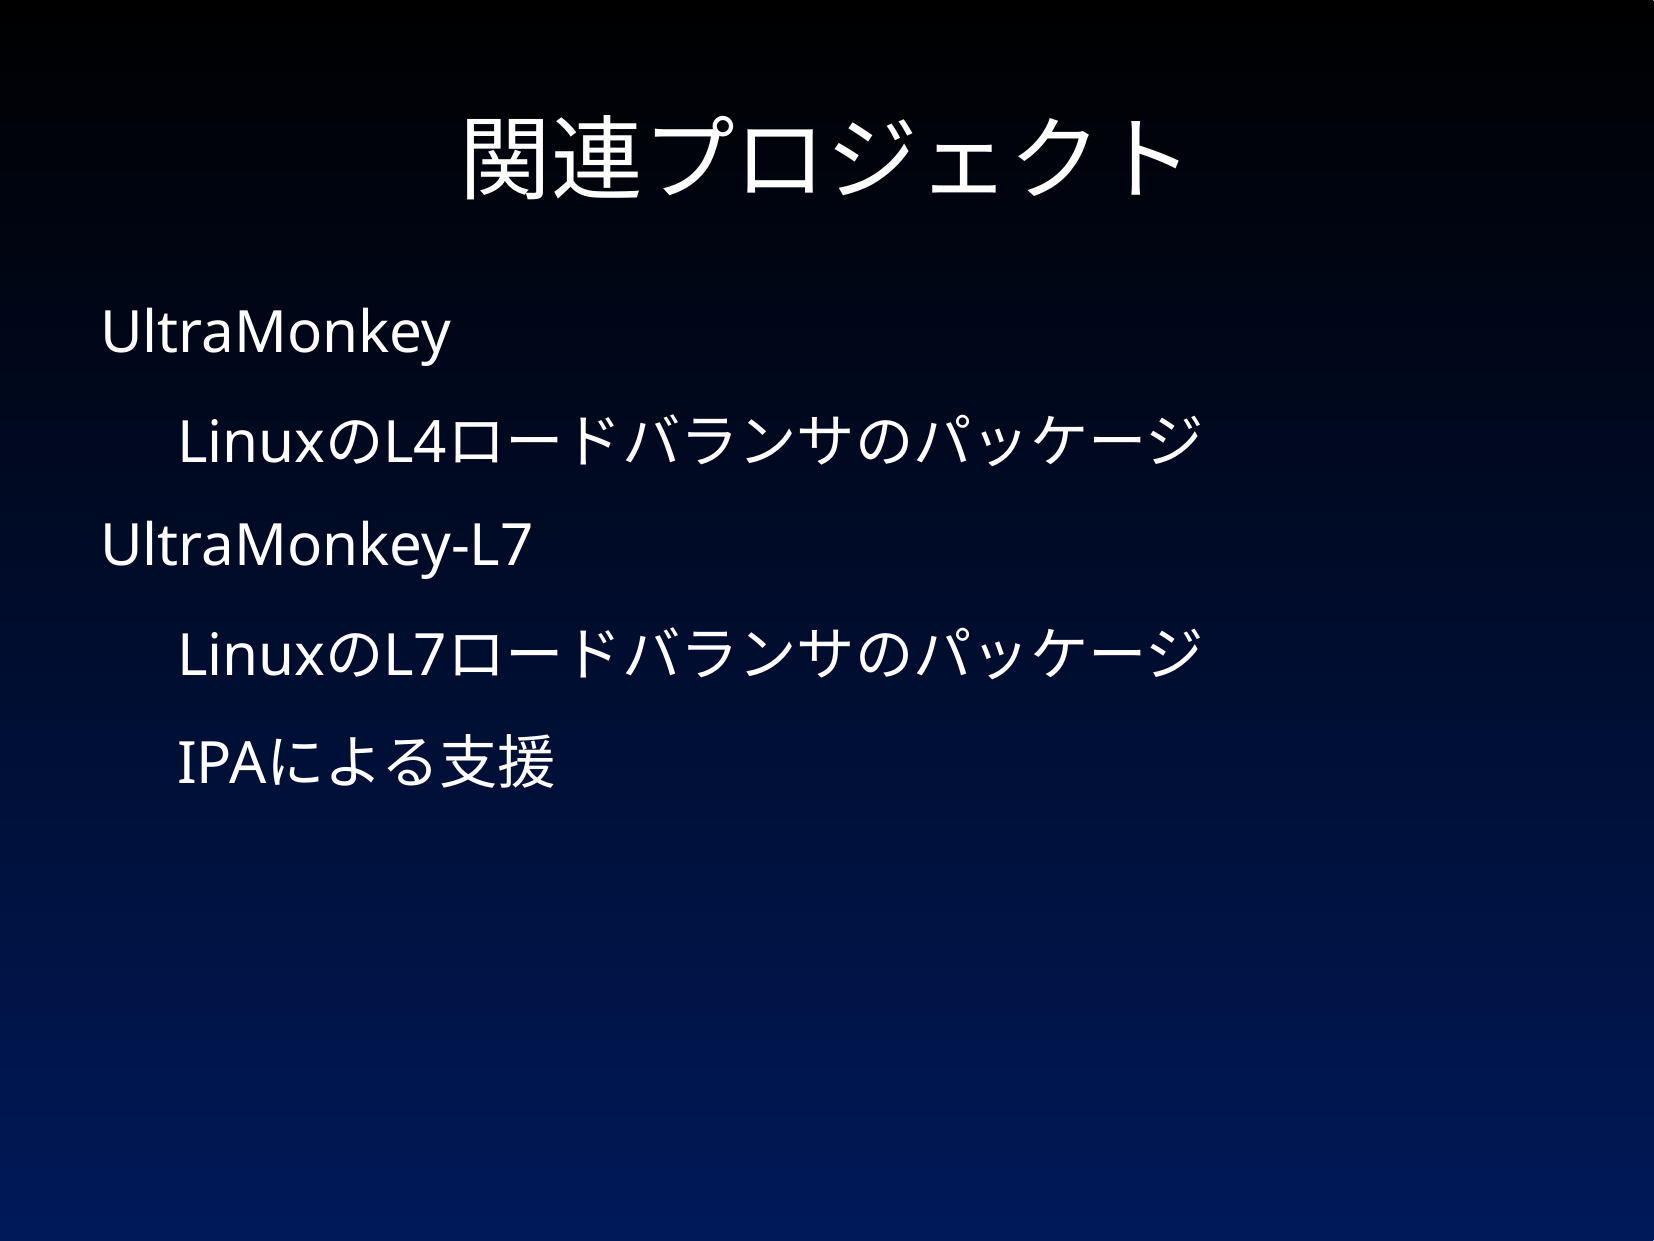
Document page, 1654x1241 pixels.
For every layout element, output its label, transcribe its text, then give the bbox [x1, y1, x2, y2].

list UltraMonkey LinuxのL4ロードバランサのパッケージ UltraMonkey-L7 LinuxのL7ロードバランサのパッケージ IPAによる支援 [82, 290, 1571, 1094]
title 関連プロジェクト [82, 56, 1571, 250]
